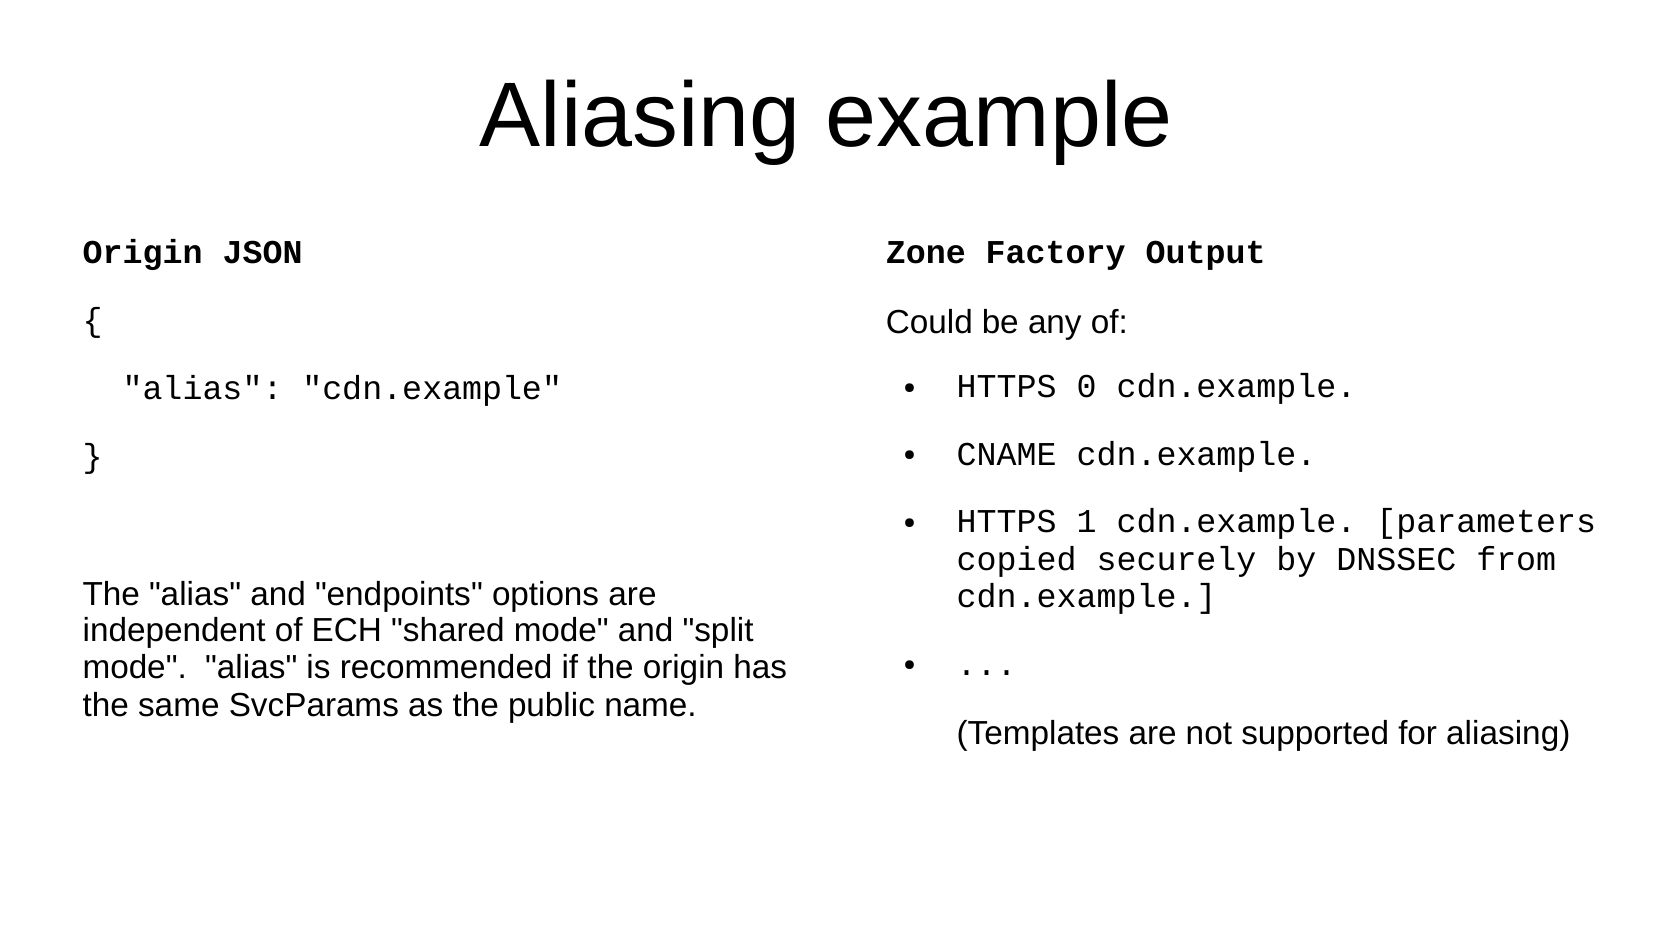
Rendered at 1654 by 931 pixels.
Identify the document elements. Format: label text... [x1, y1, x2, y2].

list Origin JSON { "alias": "cdn.example" } The "alias" and "endpoints" options are independent of ECH "shared mode" and "split mode". "alias" is recommended if the origin has the same SvcParams as the public name. [82, 236, 809, 761]
title Aliasing example [82, 37, 1571, 193]
list Zone Factory Output Could be any of: HTTPS 0 cdn.example. CNAME cdn.example. HTTPS 1 cdn.example. [parameters copied securely by DNSSEC from cdn.example.] ... (Templates are not supported for aliasing) [885, 236, 1613, 761]
